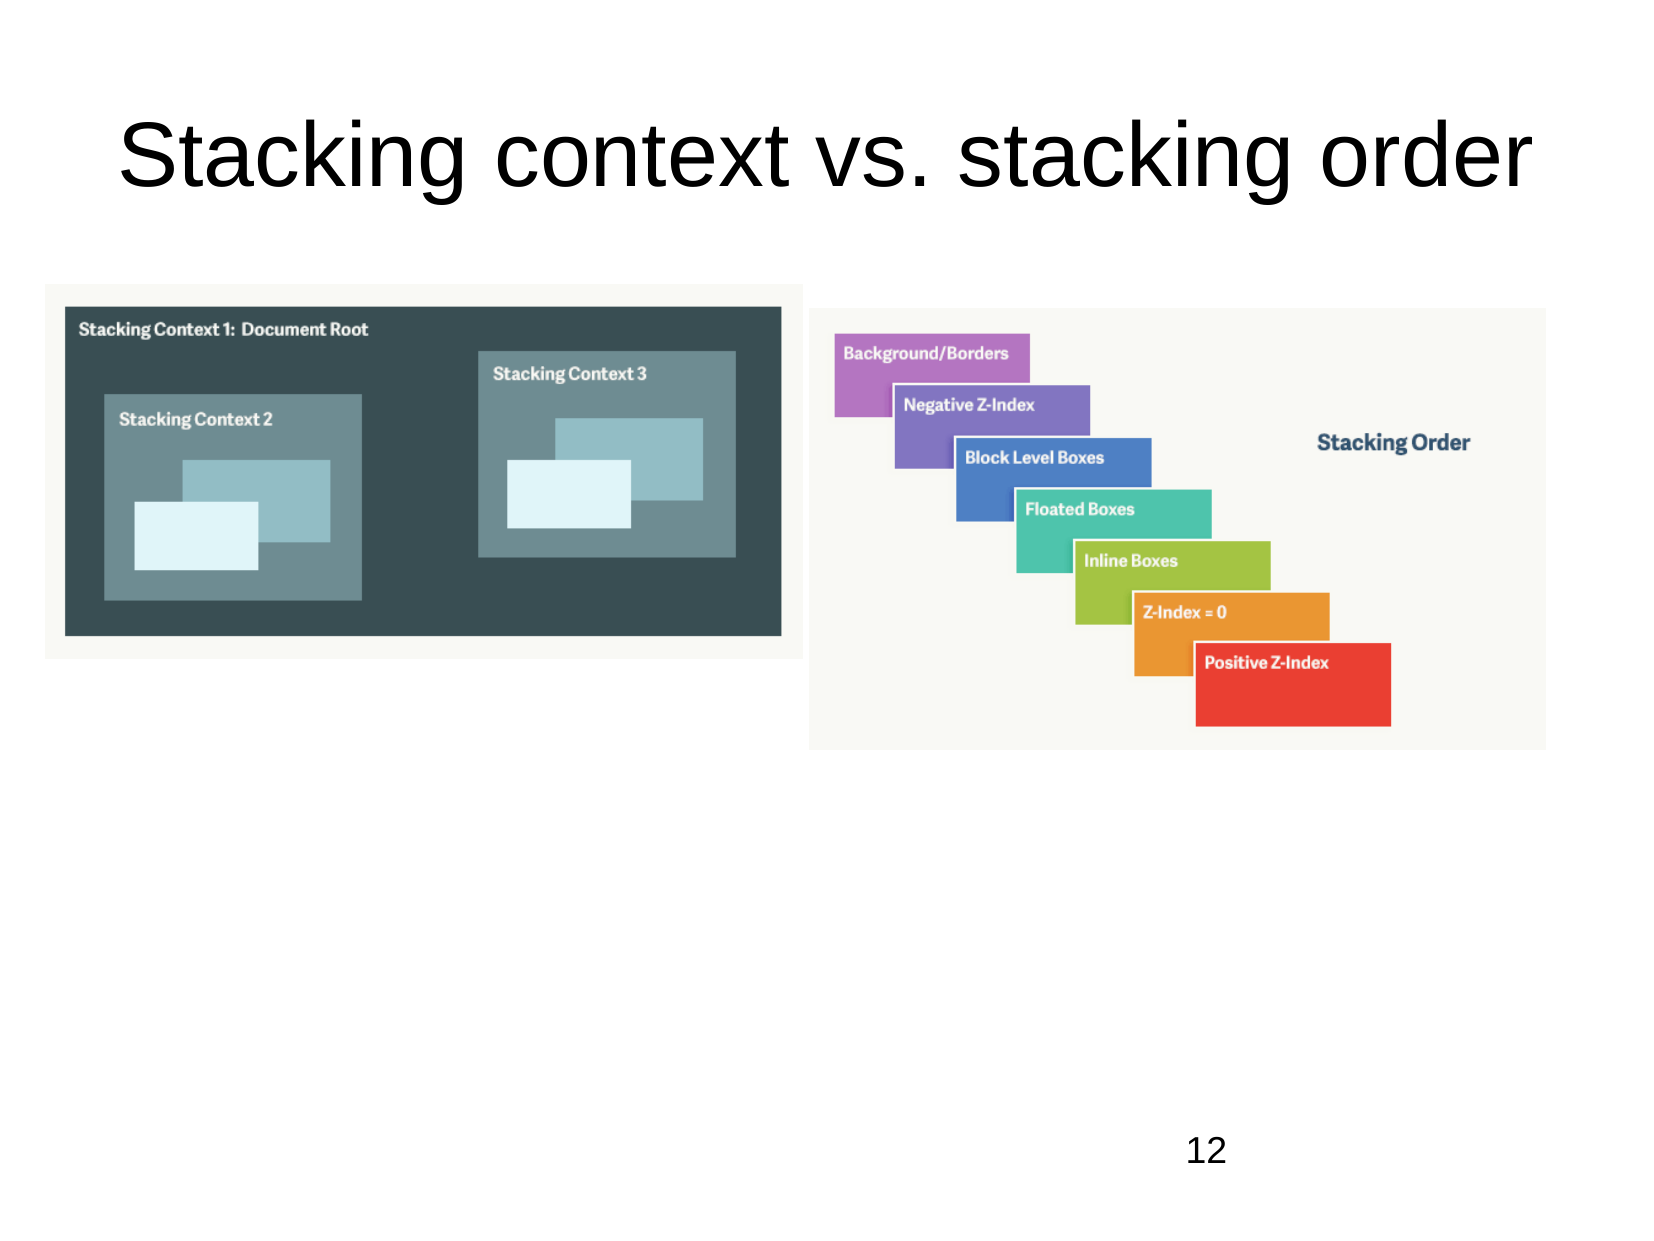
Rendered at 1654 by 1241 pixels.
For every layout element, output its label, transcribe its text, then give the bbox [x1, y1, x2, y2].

title Stacking context vs. stacking order [82, 49, 1571, 257]
picture [809, 308, 1546, 751]
picture [45, 284, 803, 659]
